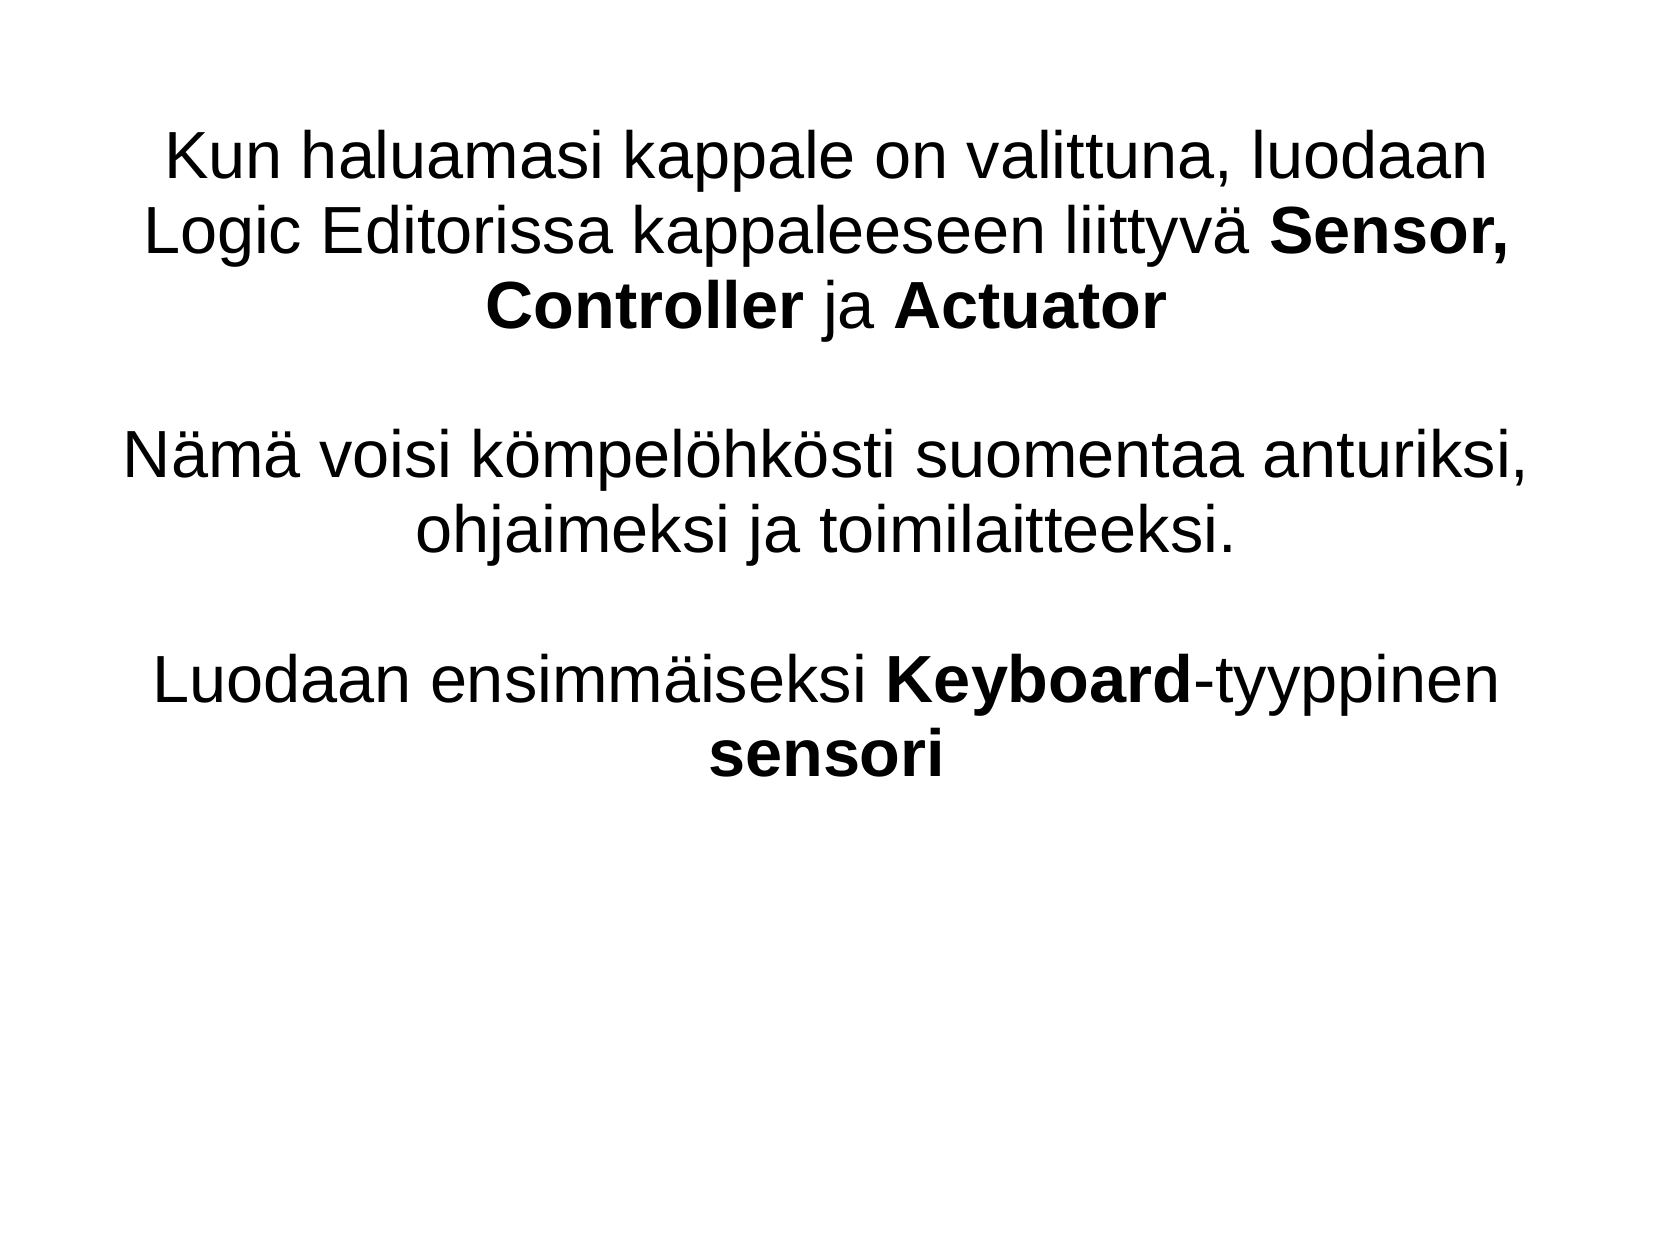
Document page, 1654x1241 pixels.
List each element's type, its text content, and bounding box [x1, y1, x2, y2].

subtitle Kun haluamasi kappale on valittuna, luodaan Logic Editorissa kappaleeseen liittyvä Sensor, Controller ja Actuator Nämä voisi kömpelöhkösti suomentaa anturiksi, ohjaimeksi ja toimilaitteeksi. Luodaan ensimmäiseksi Keyboard-tyyppinen sensori [82, 49, 1571, 1010]
